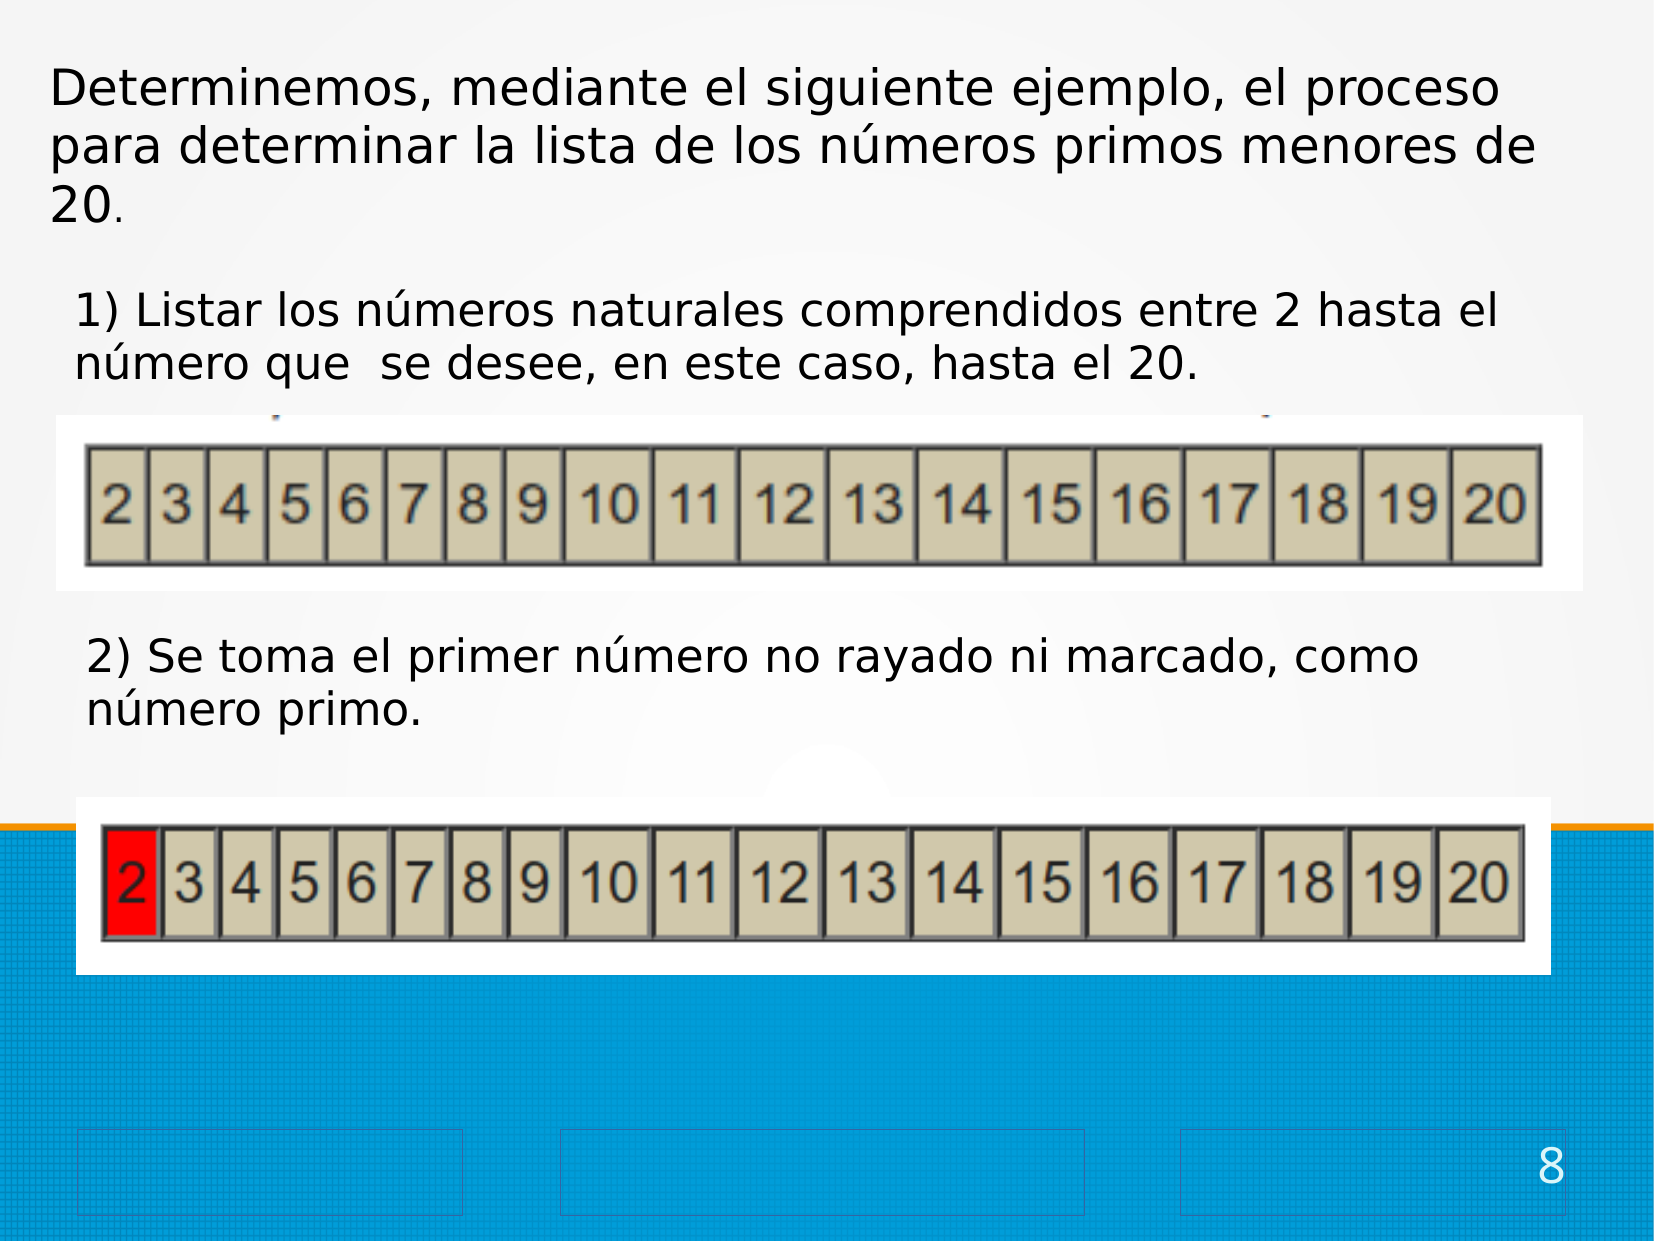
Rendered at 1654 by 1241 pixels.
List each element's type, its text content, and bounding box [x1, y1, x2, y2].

picture [0, 0, 1654, 974]
text_box 1) Listar los números naturales comprendidos entre 2 hasta el número que se desee, en este caso, hasta el 20. [59, 276, 1560, 398]
text_box Determinemos, mediante el siguiente ejemplo, el proceso para determinar la lista de los números primos menores de 20. [34, 51, 1583, 242]
text_box 2) Se toma el primer número no rayado ni marcado, como número primo. [70, 622, 1571, 745]
